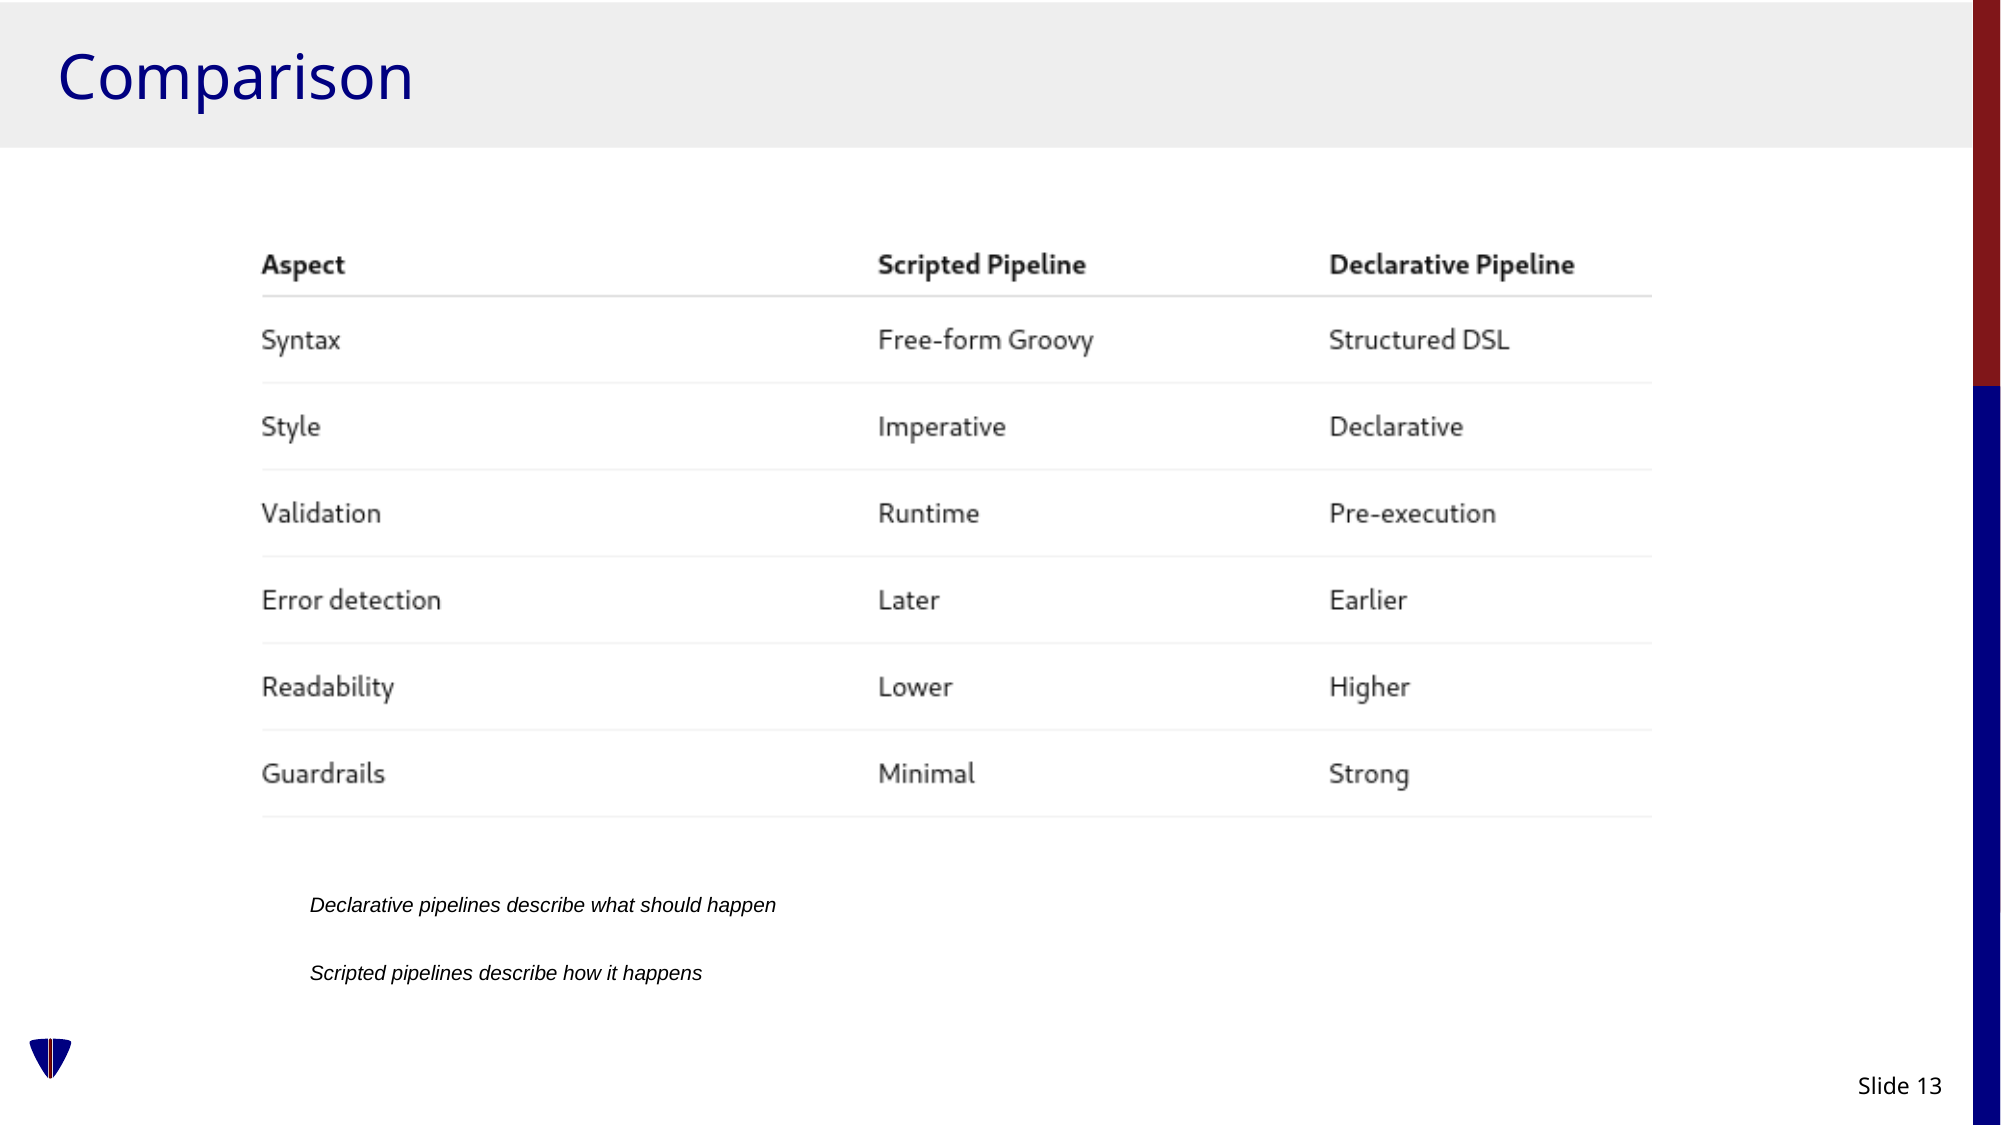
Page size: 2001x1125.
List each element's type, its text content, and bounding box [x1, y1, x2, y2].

picture [236, 230, 1652, 820]
text_box Declarative pipelines describe what should happen Scripted pipelines describe how it happens [295, 885, 1359, 1034]
title Comparison [0, 2, 1973, 148]
